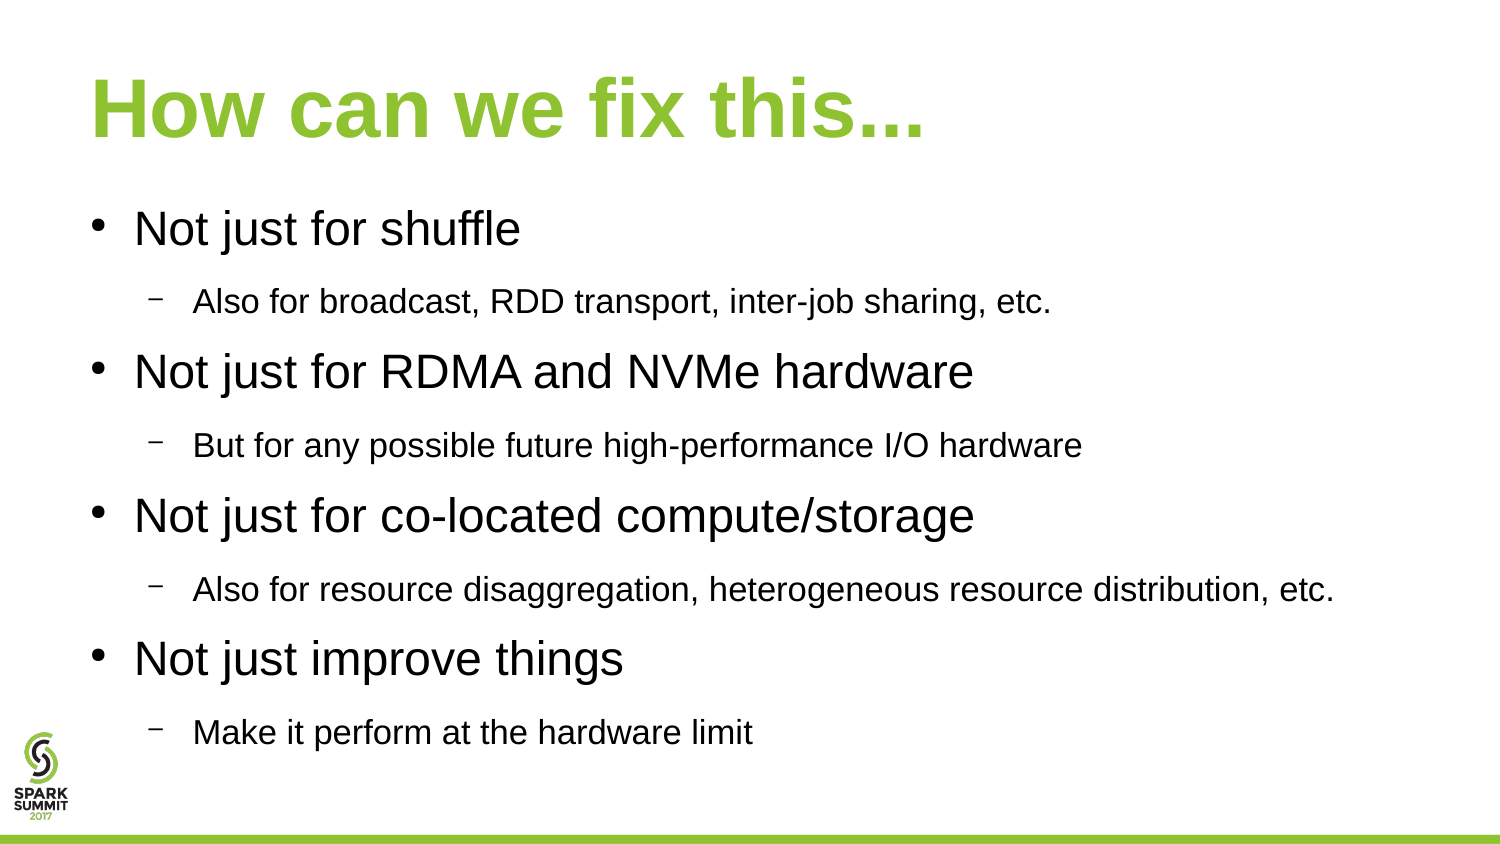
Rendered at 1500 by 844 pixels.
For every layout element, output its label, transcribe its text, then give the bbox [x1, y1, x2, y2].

title How can we fix this... [75, 33, 1425, 175]
picture [13, 731, 69, 833]
list Not just for shuffle Also for broadcast, RDD transport, inter-job sharing, etc. Not just for RDMA and NVMe hardware But for any possible future high-performance I/O hardware Not just for co-located compute/storage Also for resource disaggregation, heterogeneous resource distribution, etc. Not just improve things Make it perform at the hardware limit [75, 196, 1425, 754]
